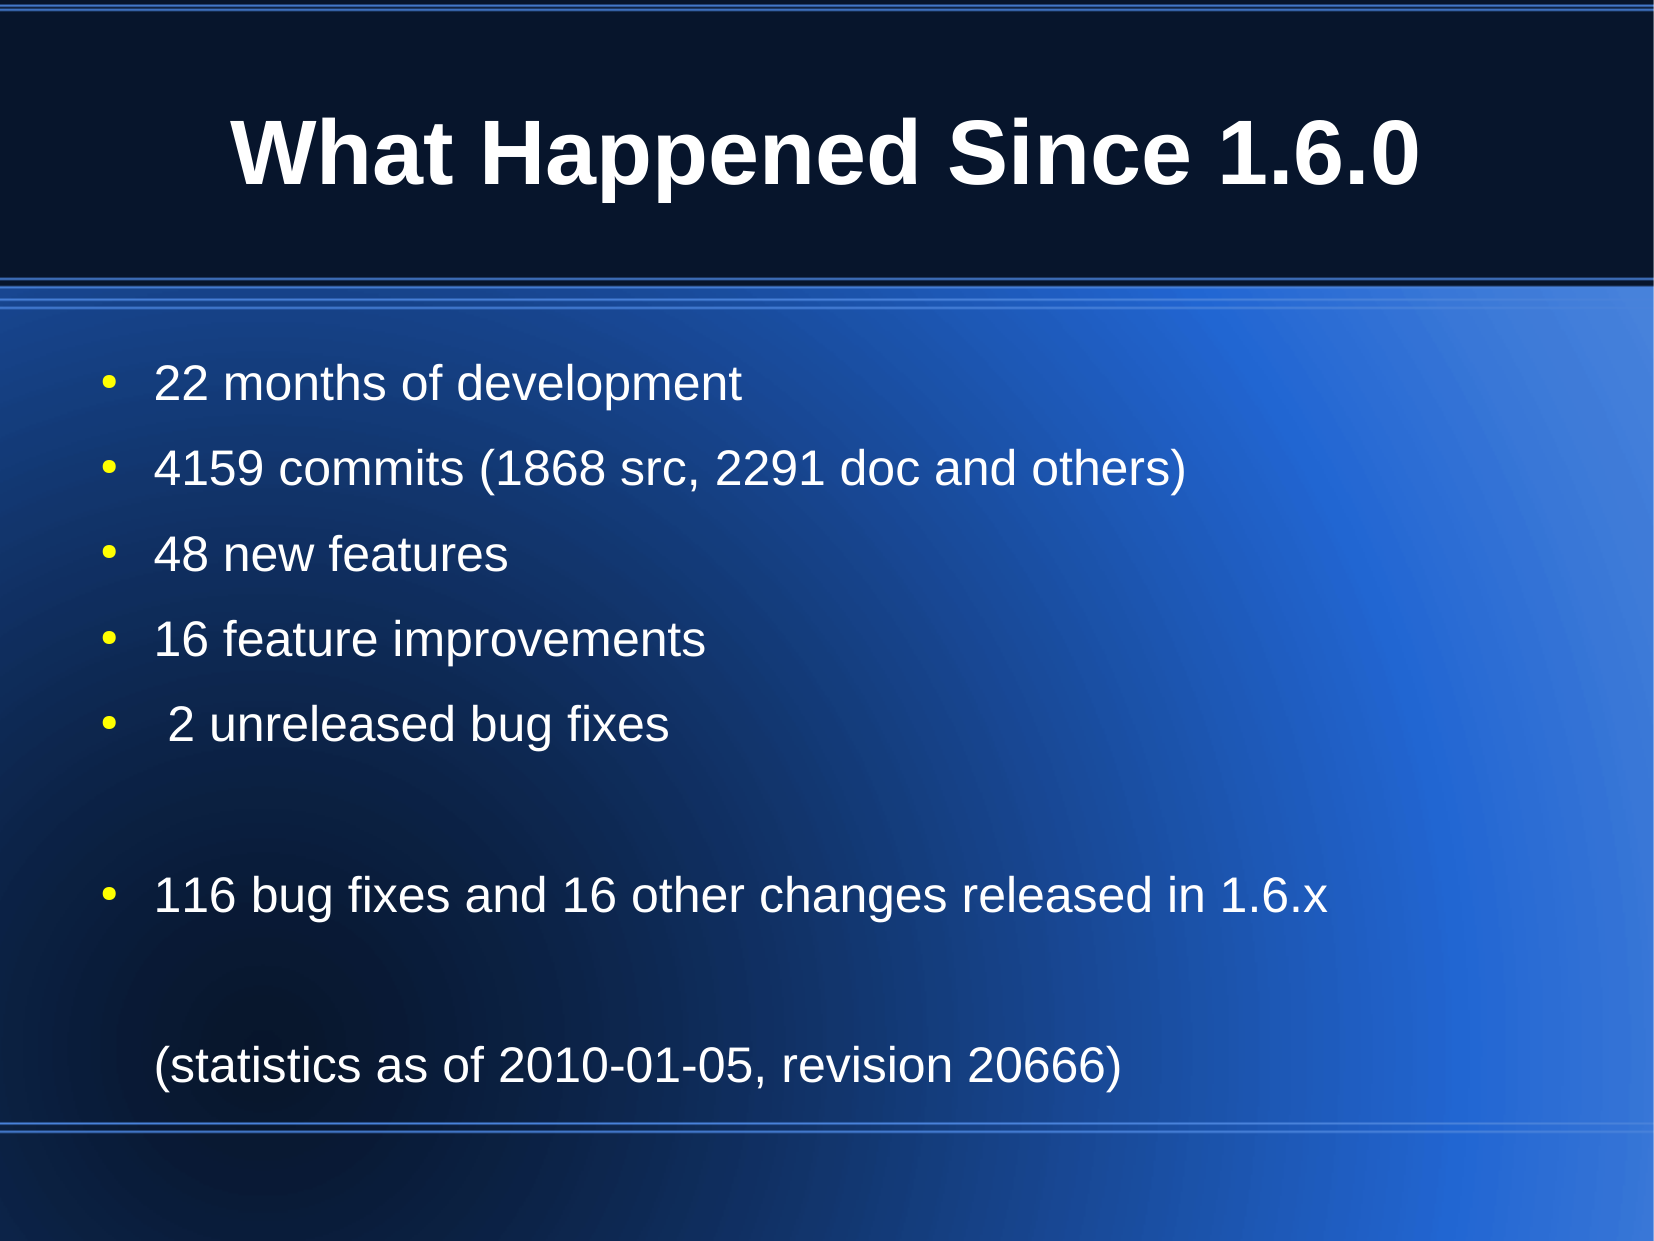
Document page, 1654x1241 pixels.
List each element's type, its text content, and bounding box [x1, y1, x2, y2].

list 22 months of development 4159 commits (1868 src, 2291 doc and others) 48 new features 16 feature improvements 2 unreleased bug fixes 116 bug fixes and 16 other changes released in 1.6.x (statistics as of 2010-01-05, revision 20666) [82, 355, 1571, 1123]
title What Happened Since 1.6.0 [82, 49, 1571, 257]
picture [0, 0, 1654, 1241]
